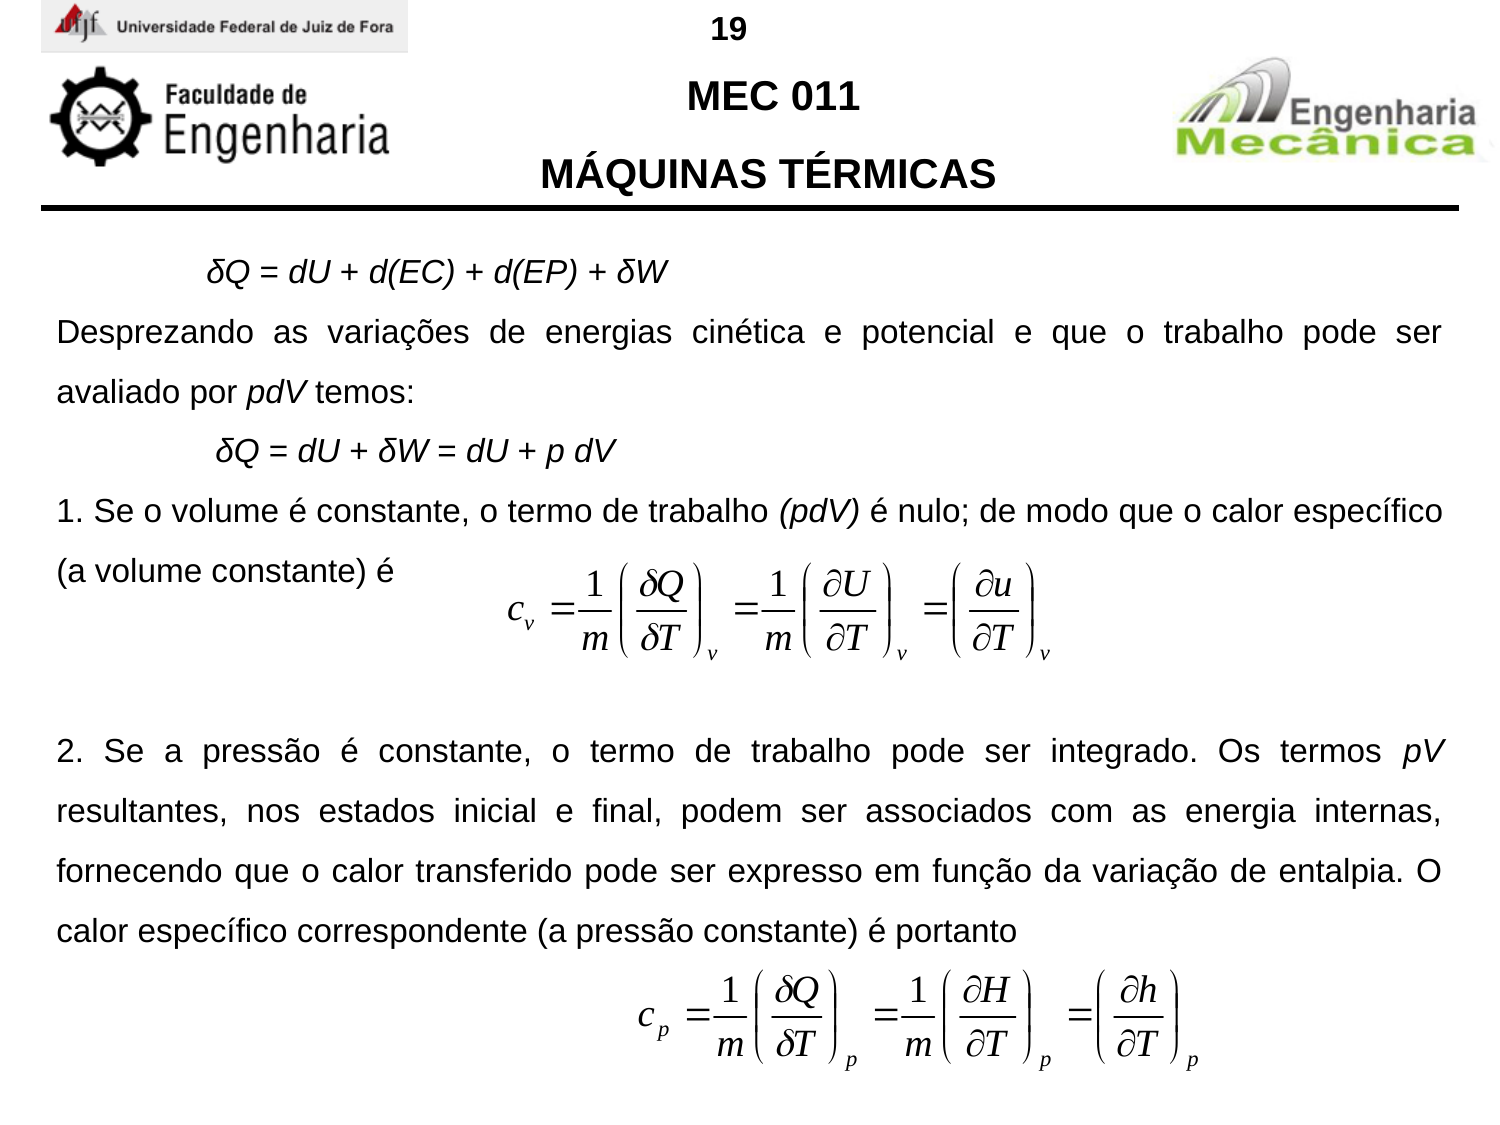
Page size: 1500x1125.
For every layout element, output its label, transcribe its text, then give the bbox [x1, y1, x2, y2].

picture [1151, 54, 1500, 167]
chart [632, 962, 1206, 1079]
text_box δQ = dU + d(EC) + d(EP) + δW Desprezando as variações de energias cinética e potencial e que o trabalho pode ser avaliado por pdV temos: δQ = dU + δW = dU + p dV 1. Se o volume é constante, o termo de trabalho (pdV) é nulo; de modo que o calor específico (a volume constante) é 2. Se a pressão é constante, o termo de trabalho pode ser integrado. Os termos pV resultantes, nos estados inicial e final, podem ser associados com as energia internas, fornecendo que o calor transferido pode ser expresso em função da variação de entalpia. O calor específico correspondente (a pressão constante) é portanto [41, 222, 1459, 957]
chart [501, 556, 1056, 669]
picture [41, 0, 408, 174]
